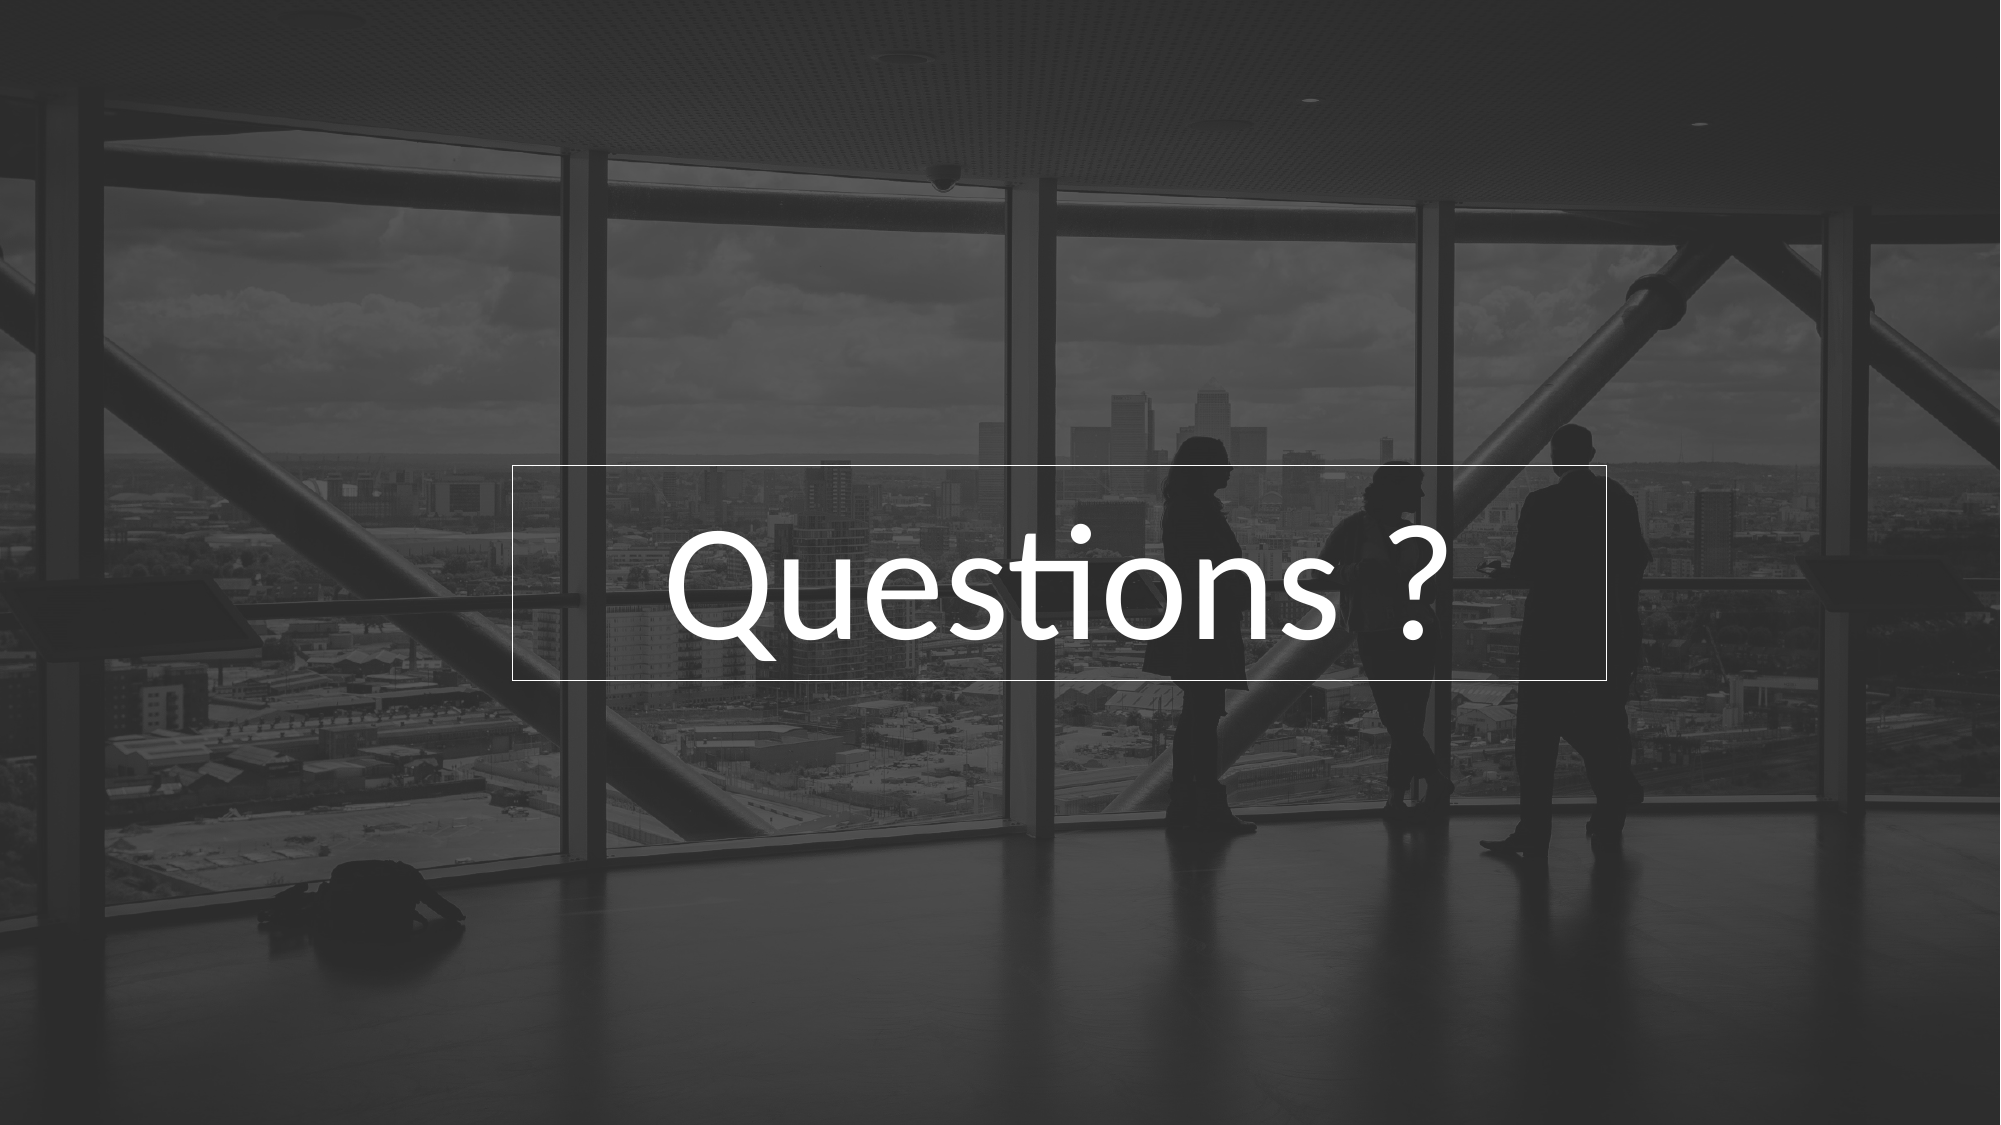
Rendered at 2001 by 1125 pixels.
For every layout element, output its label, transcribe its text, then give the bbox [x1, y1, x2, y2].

text_box Questions ? [512, 465, 1607, 681]
